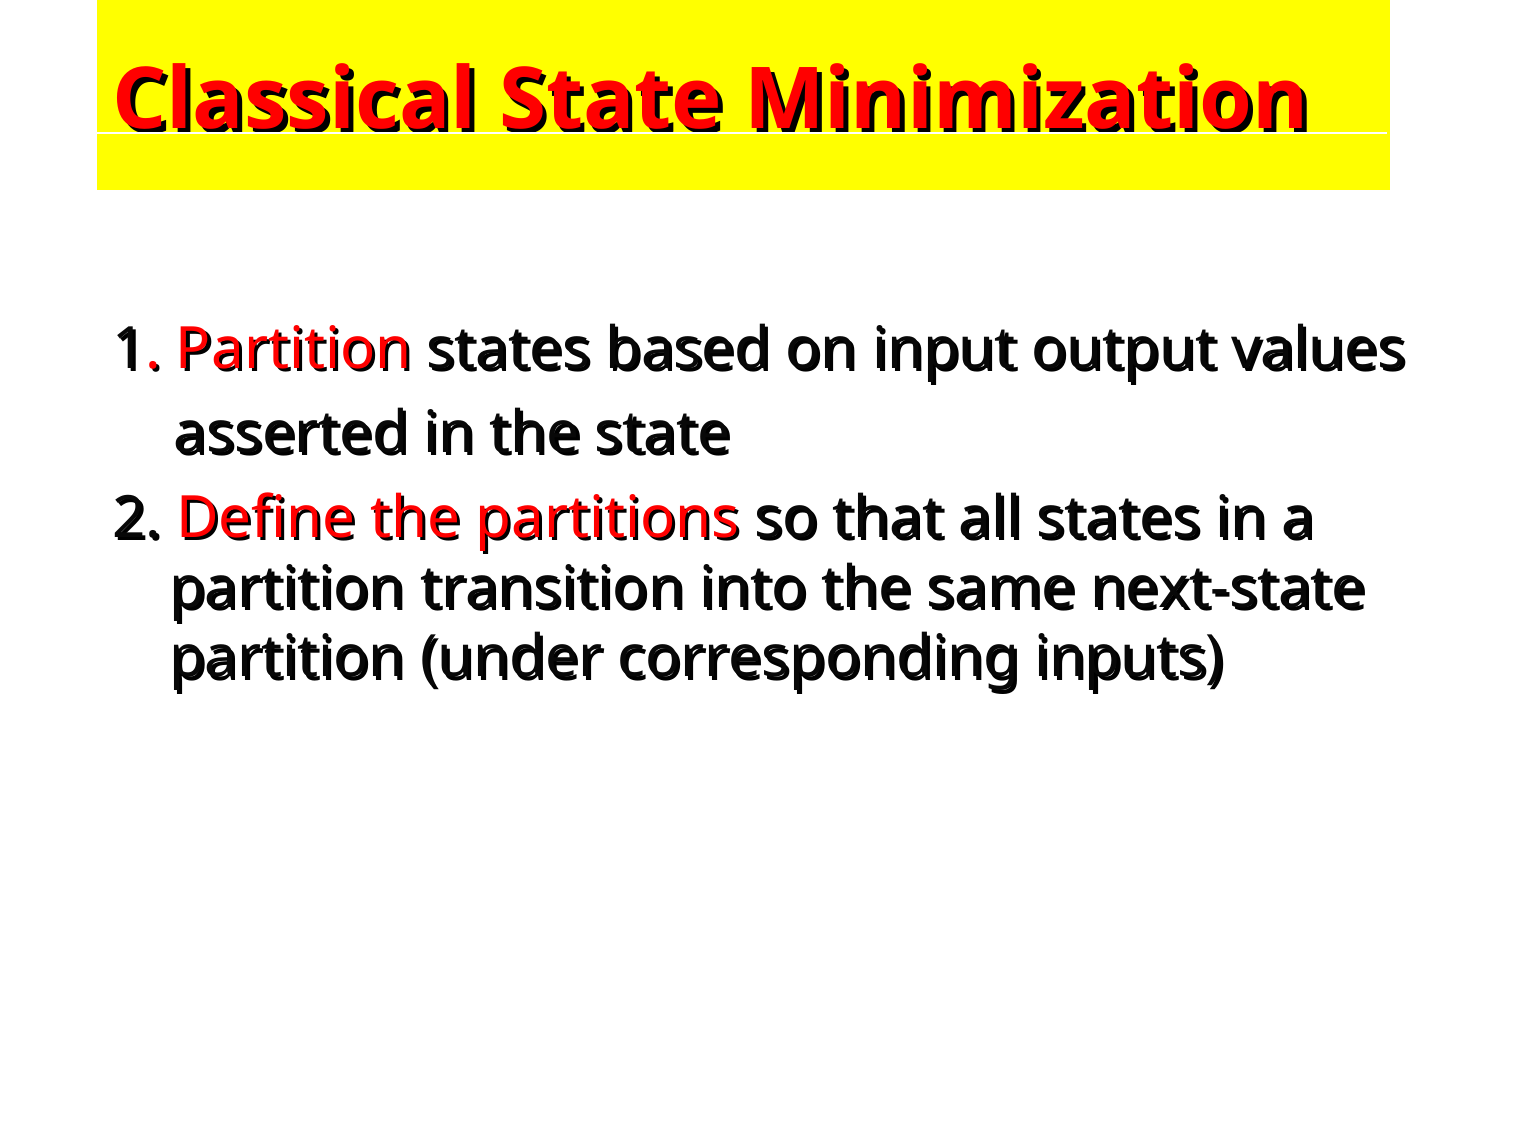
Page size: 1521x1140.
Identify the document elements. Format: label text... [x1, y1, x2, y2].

title Classical State Minimization [97, 0, 1390, 190]
list 1. Partition states based on input output values asserted in the state 2. Define the partitions so that all states in a partition transition into the same next-state partition (under corresponding inputs) [97, 302, 1444, 931]
